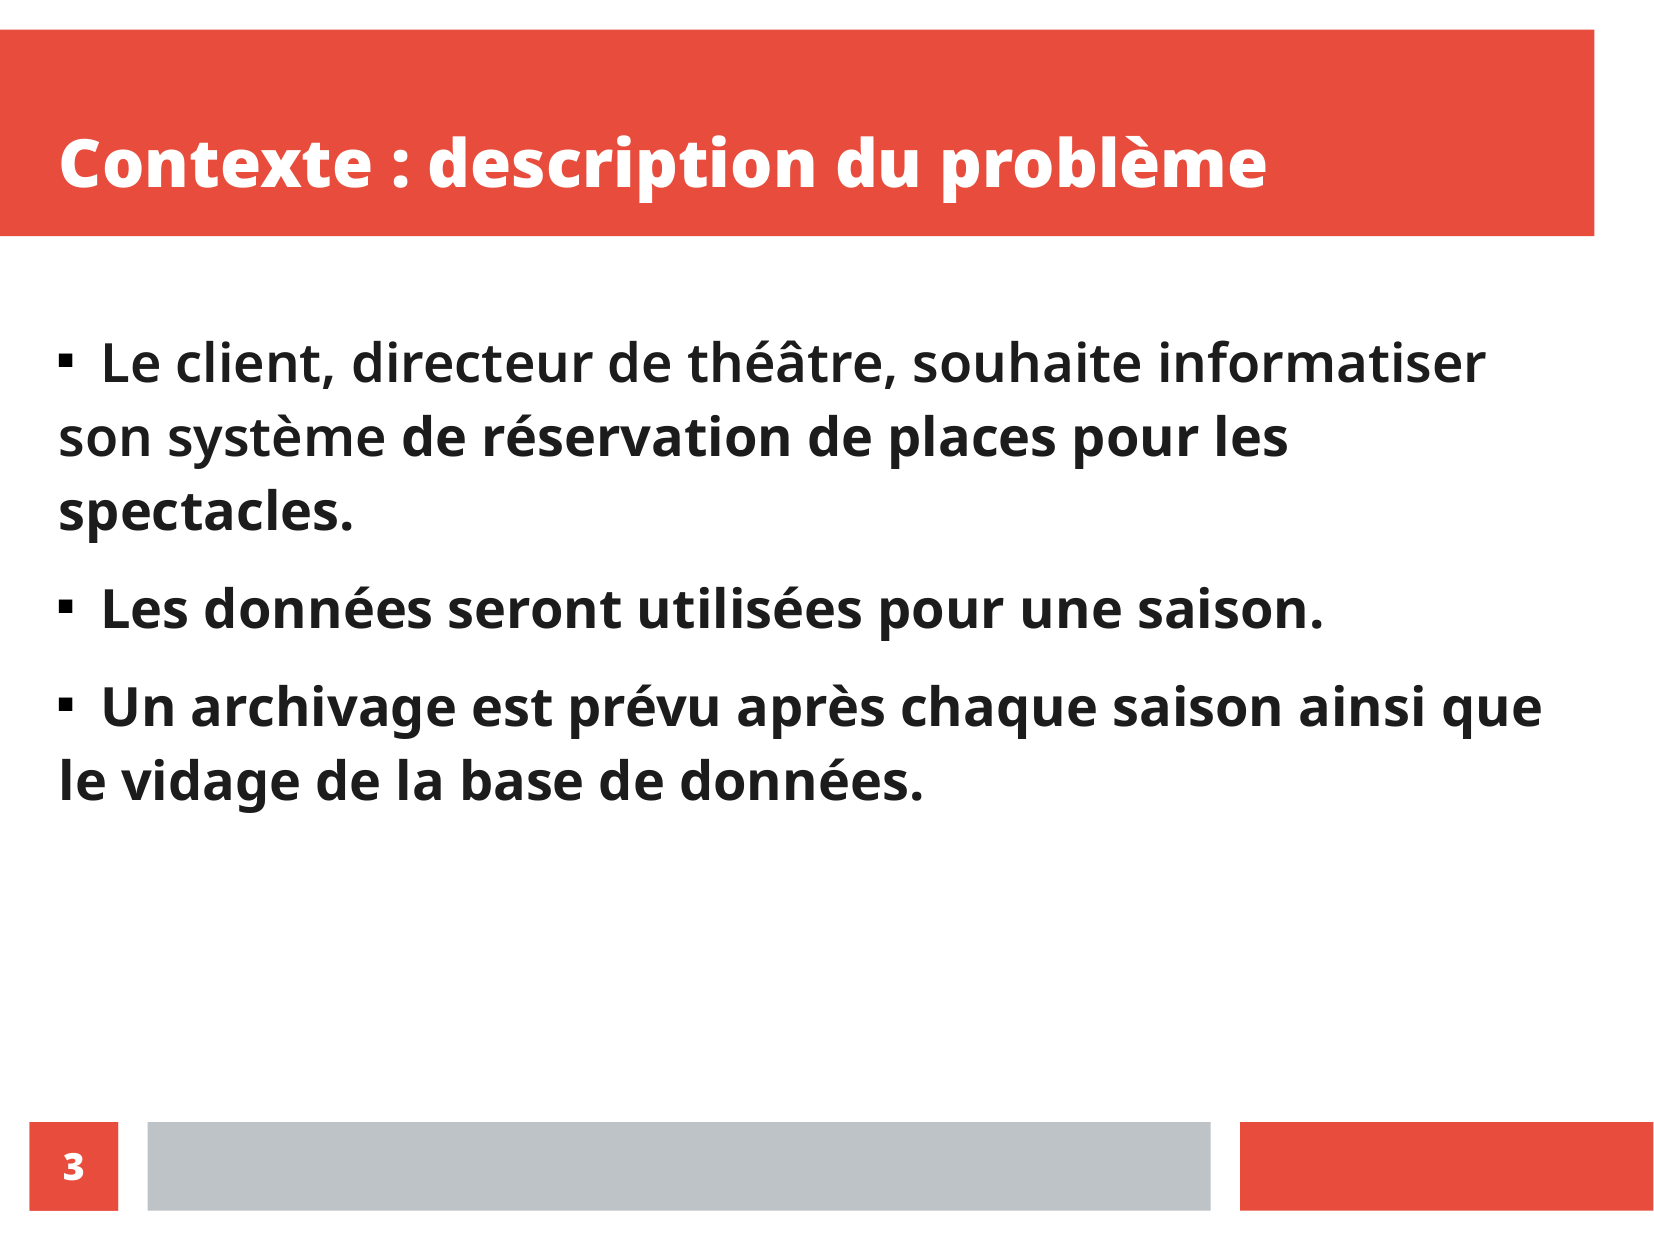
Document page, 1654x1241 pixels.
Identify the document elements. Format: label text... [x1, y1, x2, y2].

list Le client, directeur de théâtre, souhaite informatiser son système de réservation de places pour les spectacles. Les données seront utilisées pour une saison. Un archivage est prévu après chaque saison ainsi que le vidage de la base de données. [59, 324, 1565, 1093]
title Contexte : description du problème [59, 59, 1595, 207]
